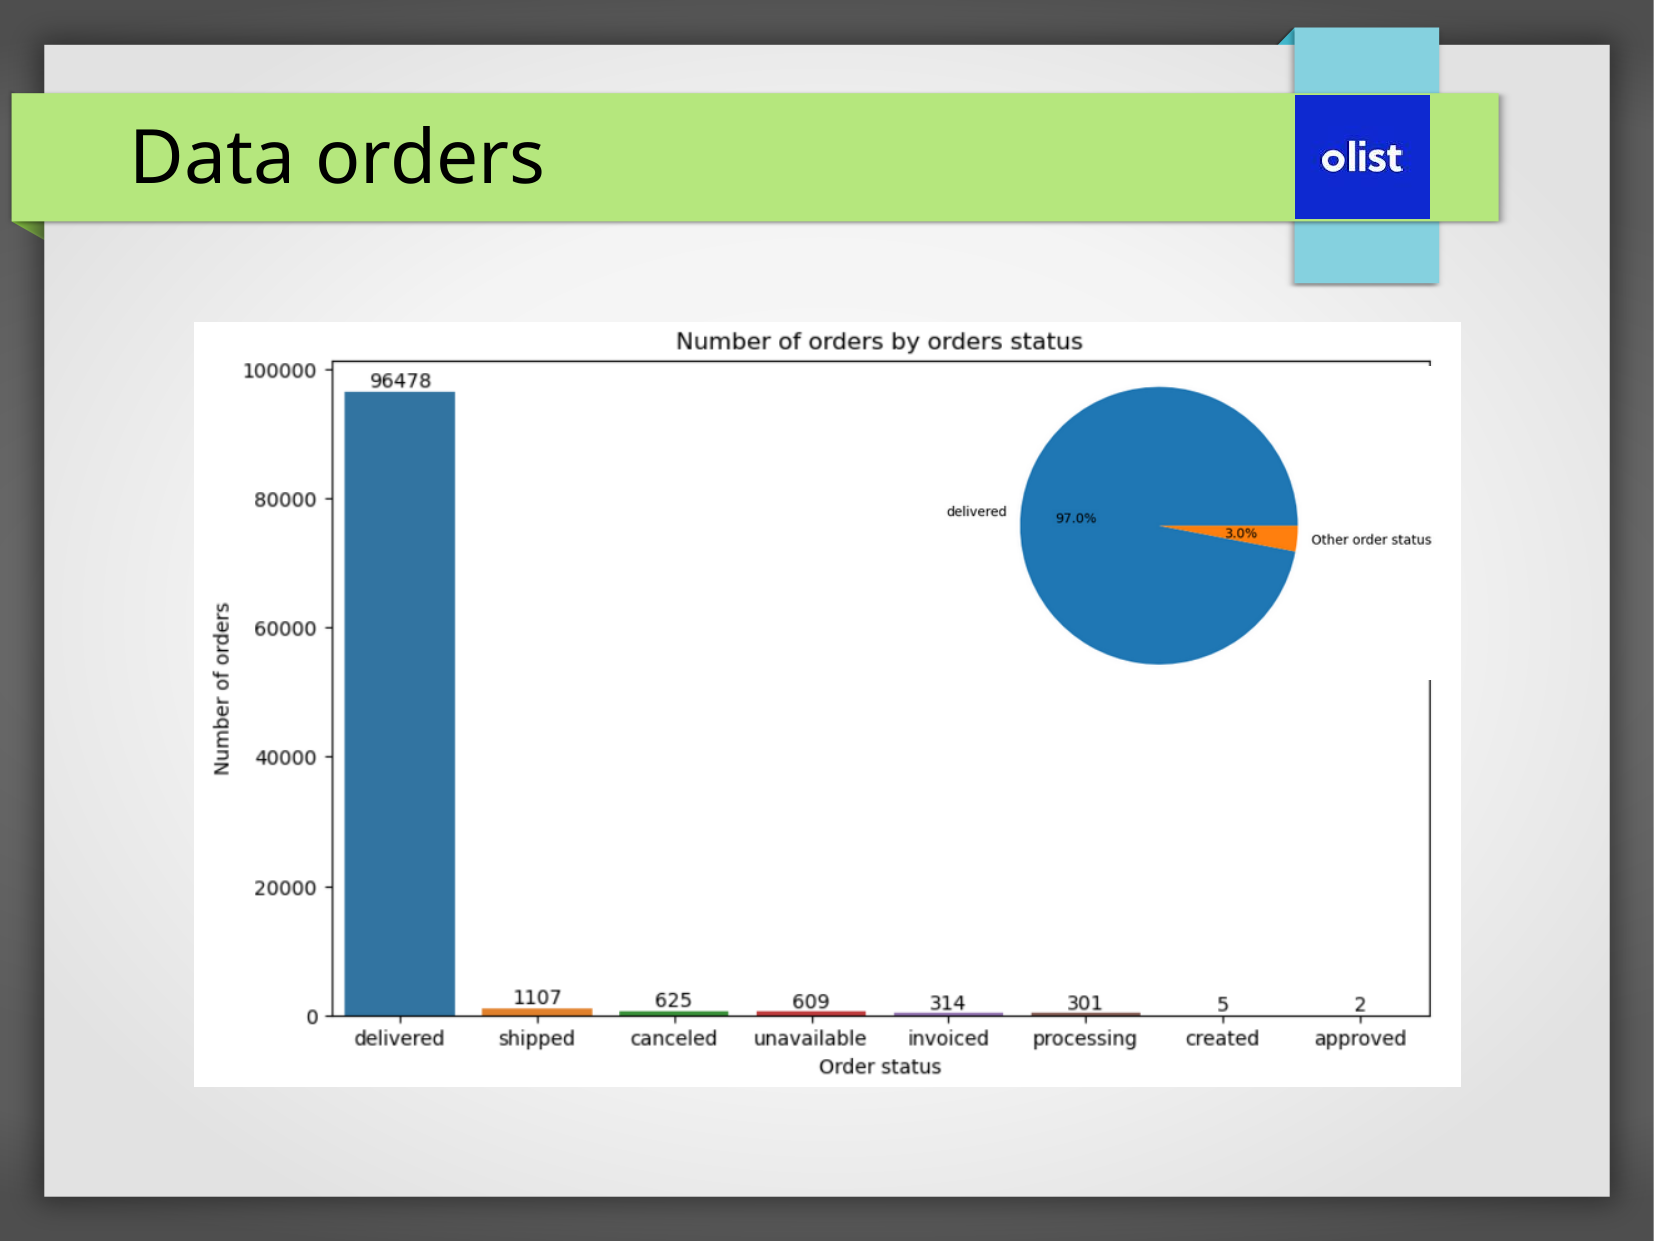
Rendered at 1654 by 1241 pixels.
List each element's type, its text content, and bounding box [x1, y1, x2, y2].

picture [0, 0, 1654, 1241]
title Data orders [129, 95, 1295, 214]
